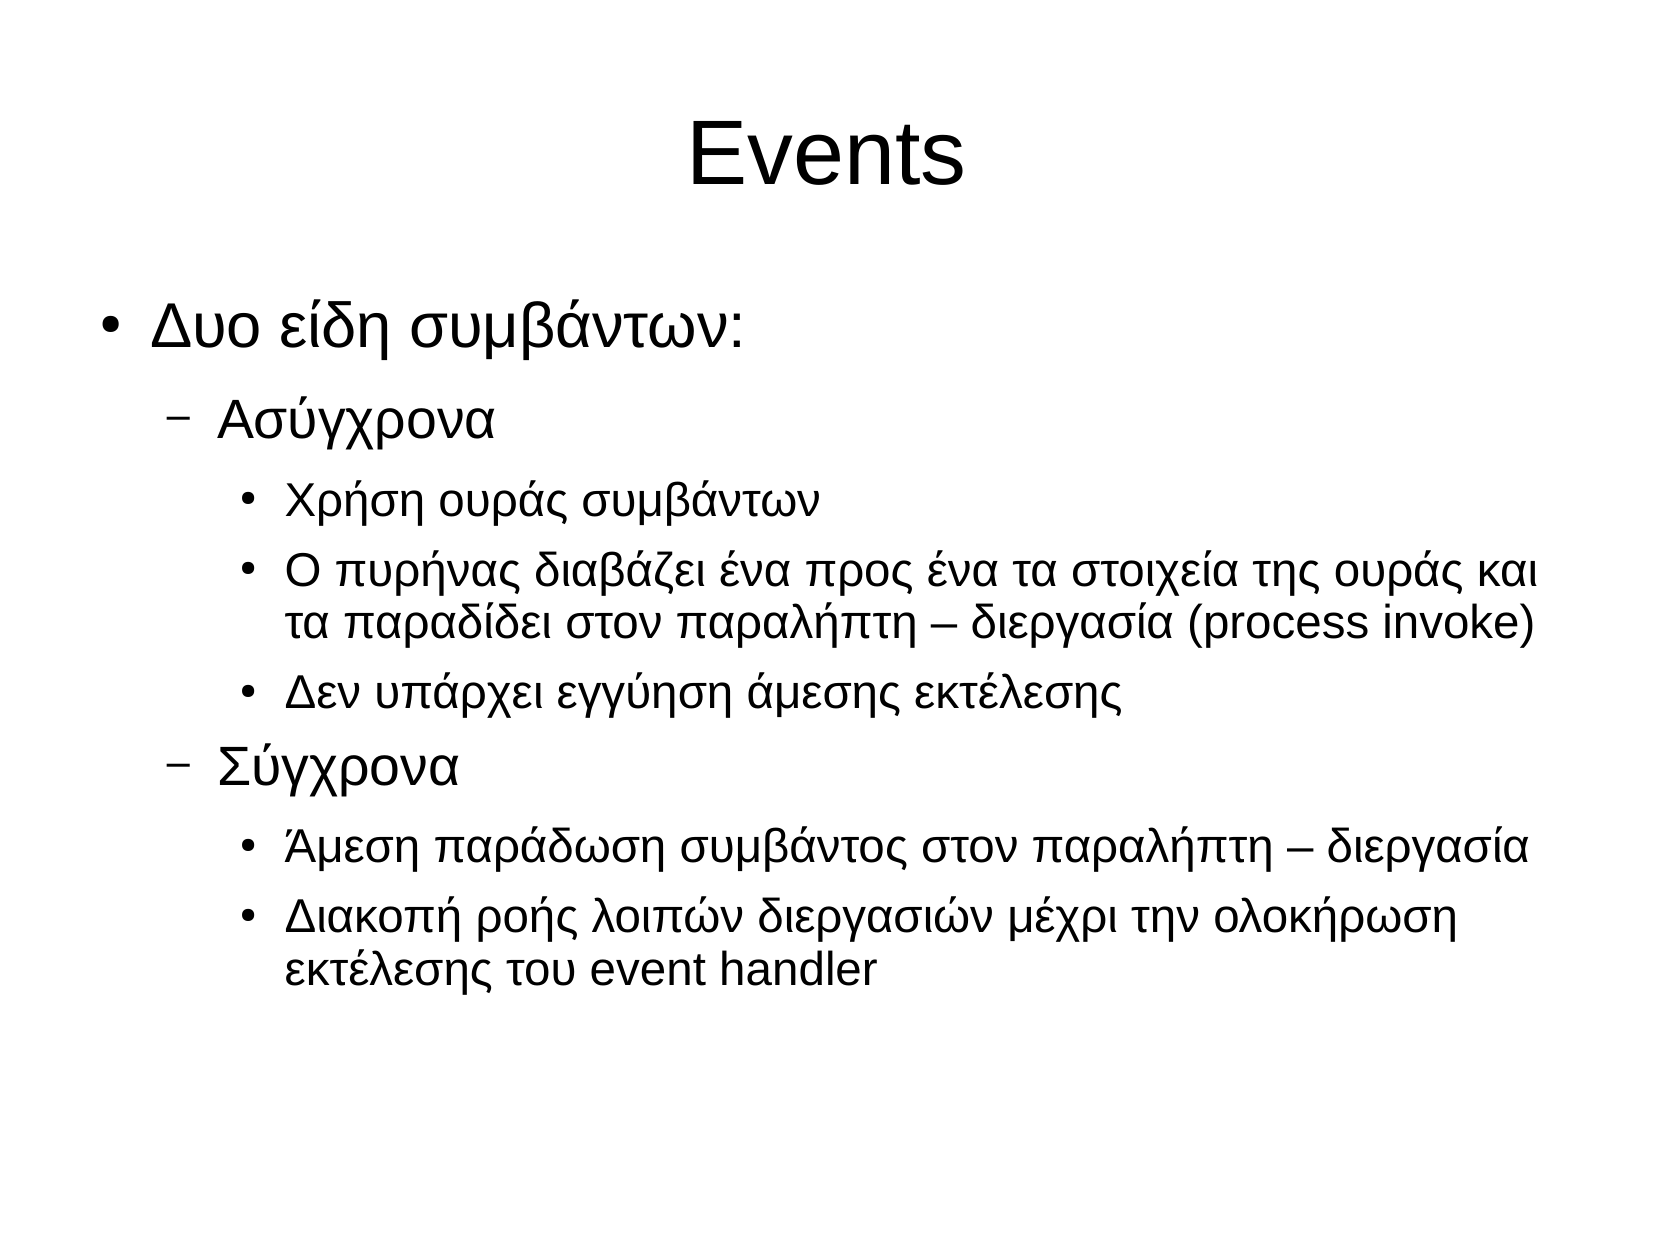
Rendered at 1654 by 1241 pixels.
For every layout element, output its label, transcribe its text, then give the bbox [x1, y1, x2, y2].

title Events [82, 49, 1571, 257]
list Δυο είδη συμβάντων: Ασύγχρονα Χρήση ουράς συμβάντων Ο πυρήνας διαβάζει ένα προς ένα τα στοιχεία της ουράς και τα παραδίδει στον παραλήπτη – διεργασία (process invoke) Δεν υπάρχει εγγύηση άμεσης εκτέλεσης Σύγχρονα Άμεση παράδωση συμβάντος στον παραλήπτη – διεργασία Διακοπή ροής λοιπών διεργασιών μέχρι την ολοκήρωση εκτέλεσης του event handler [82, 290, 1571, 1010]
